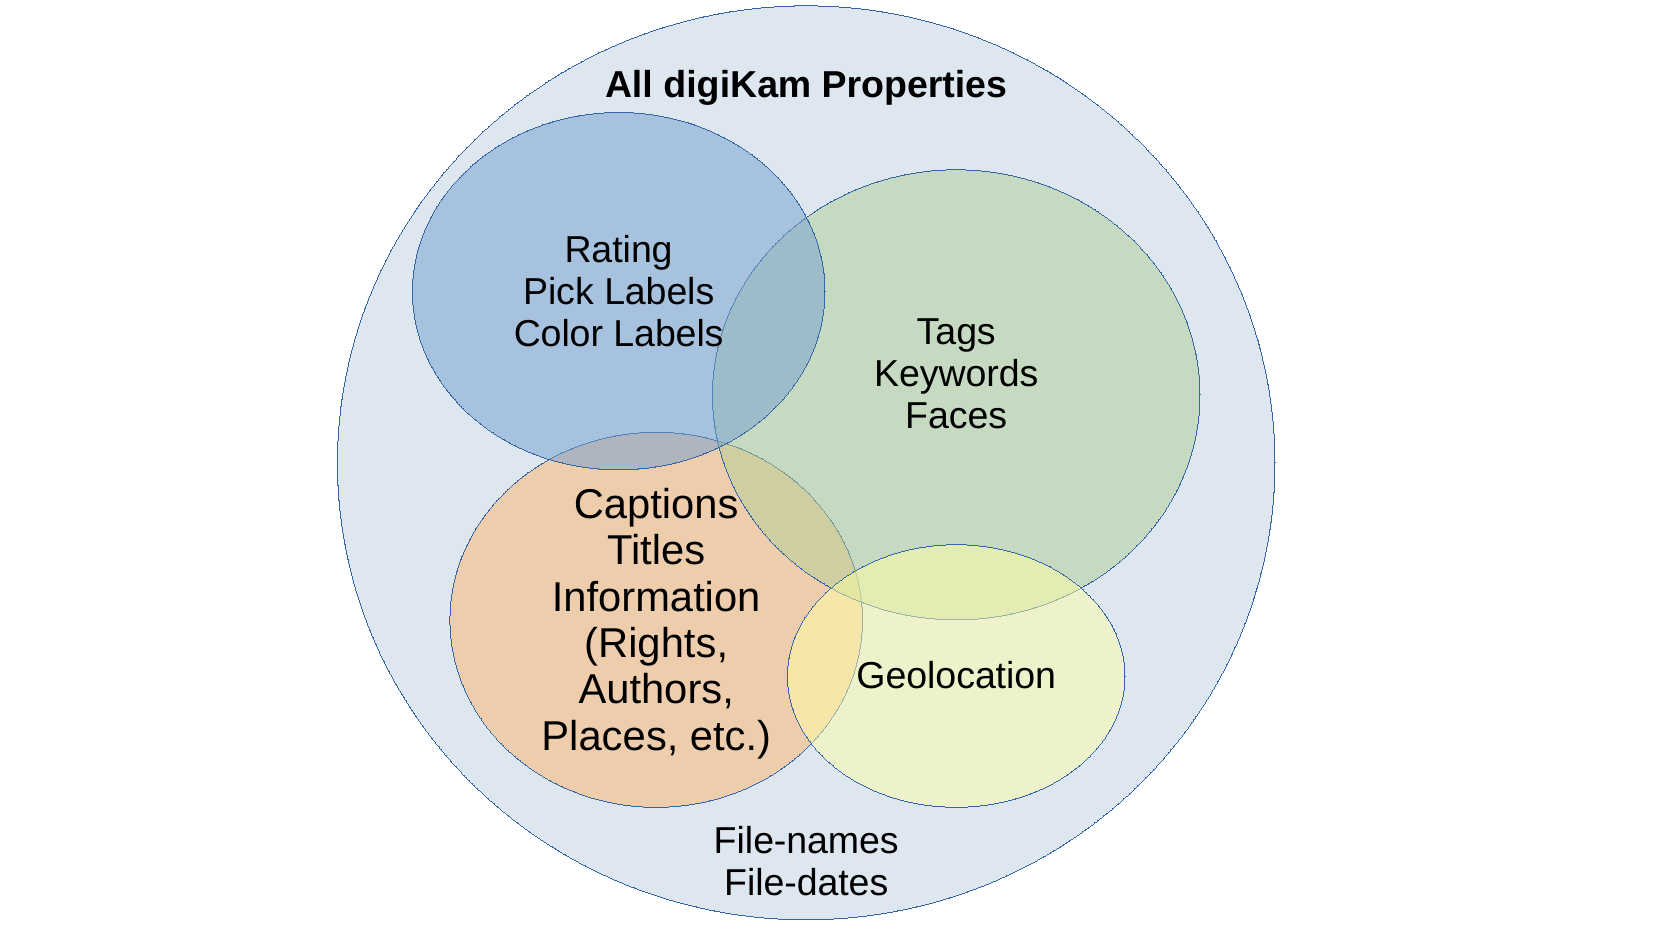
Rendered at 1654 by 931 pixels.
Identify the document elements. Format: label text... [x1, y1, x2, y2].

text_box Geolocation [787, 544, 1126, 808]
text_box All digiKam Properties File-names File-dates [337, 5, 1276, 920]
text_box Tags Keywords Faces [719, 169, 1201, 588]
text_box Captions Titles Information (Rights, Authors, Places, etc.) [449, 448, 829, 808]
text_box Rating Pick Labels Color Labels [412, 112, 826, 470]
